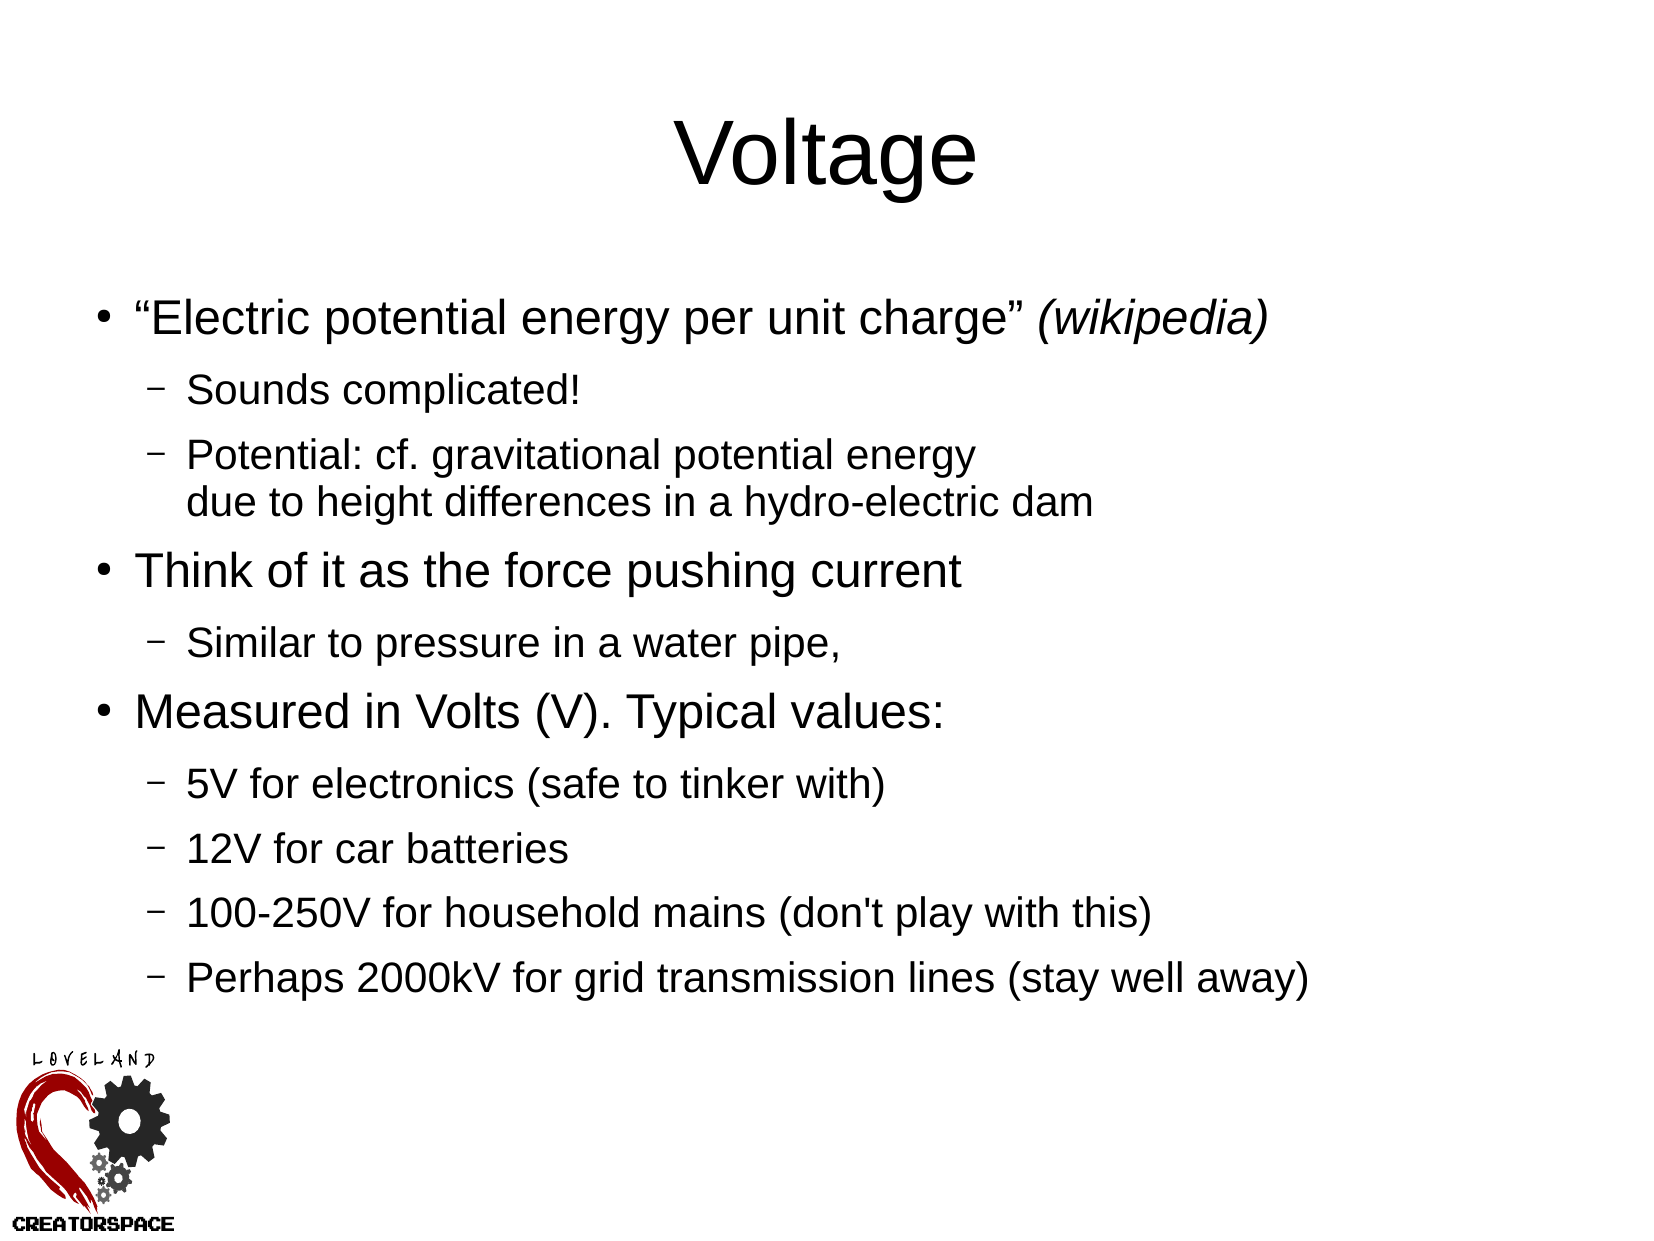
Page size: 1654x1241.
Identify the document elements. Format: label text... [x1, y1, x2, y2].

list “Electric potential energy per unit charge” (wikipedia) Sounds complicated! Potential: cf. gravitational potential energy due to height differences in a hydro-electric dam Think of it as the force pushing current Similar to pressure in a water pipe, Measured in Volts (V). Typical values: 5V for electronics (safe to tinker with) 12V for car batteries 100-250V for household mains (don't play with this) Perhaps 2000kV for grid transmission lines (stay well away) [82, 290, 1571, 1010]
title Voltage [82, 49, 1571, 257]
